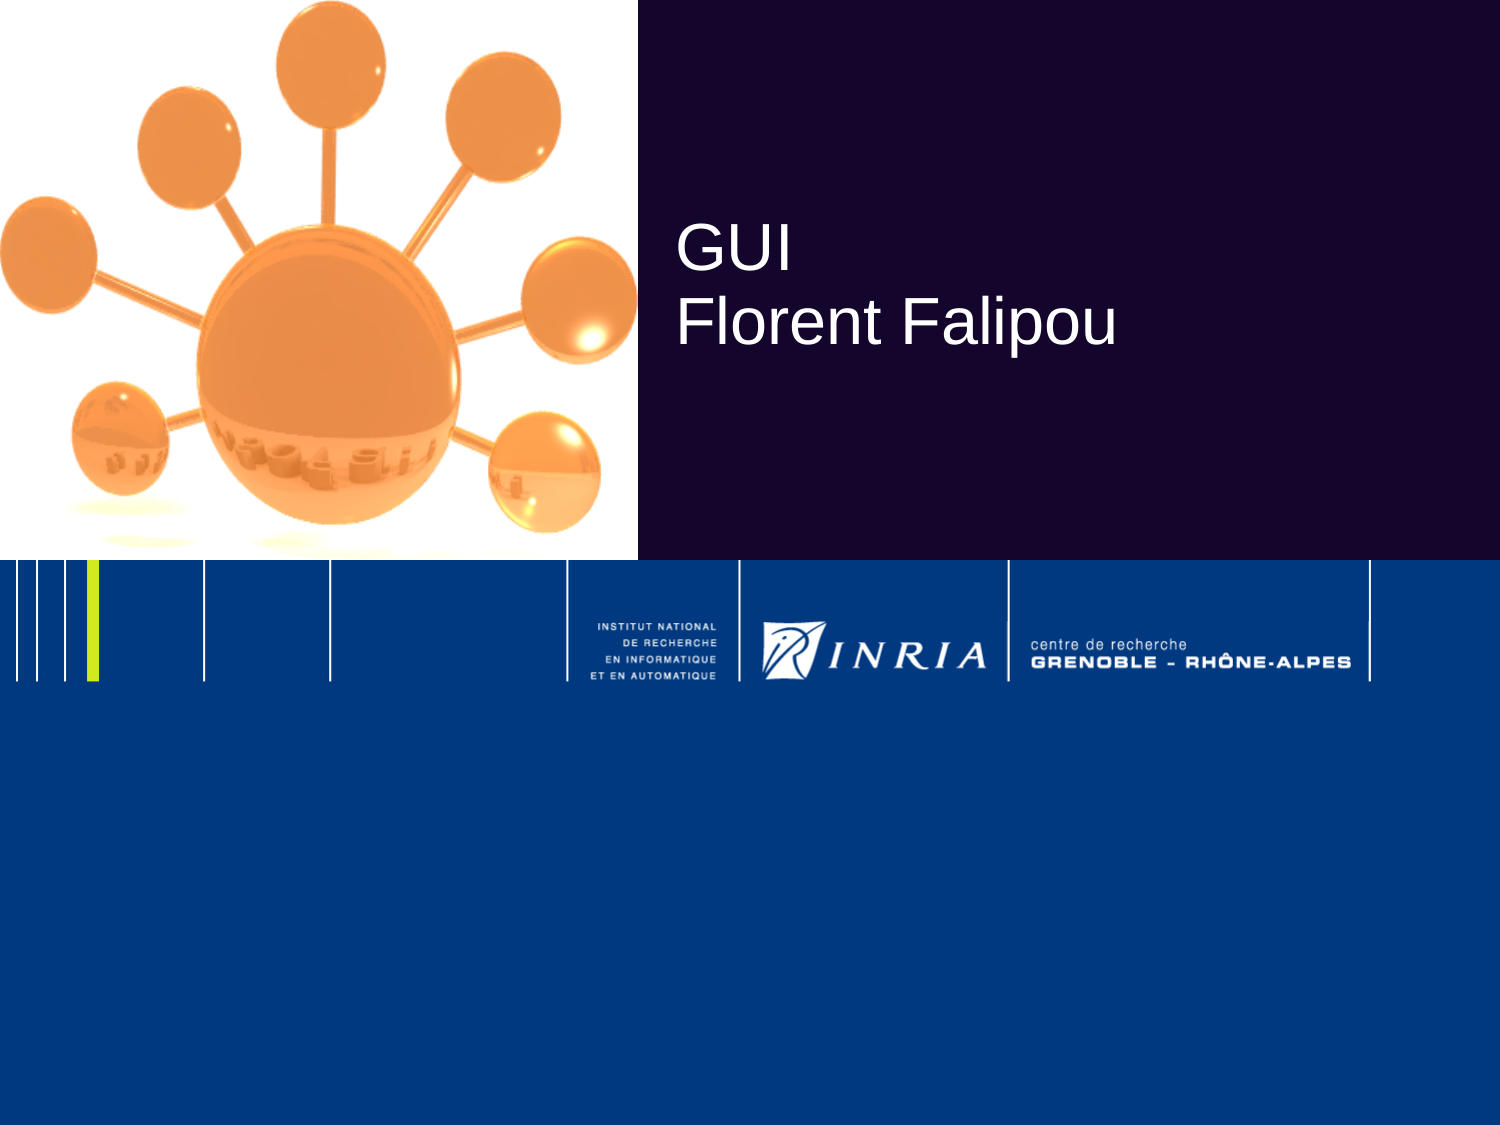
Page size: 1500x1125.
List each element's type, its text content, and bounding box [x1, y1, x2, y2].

title GUI Florent Falipou [675, 190, 1426, 379]
picture [0, 0, 1500, 1125]
